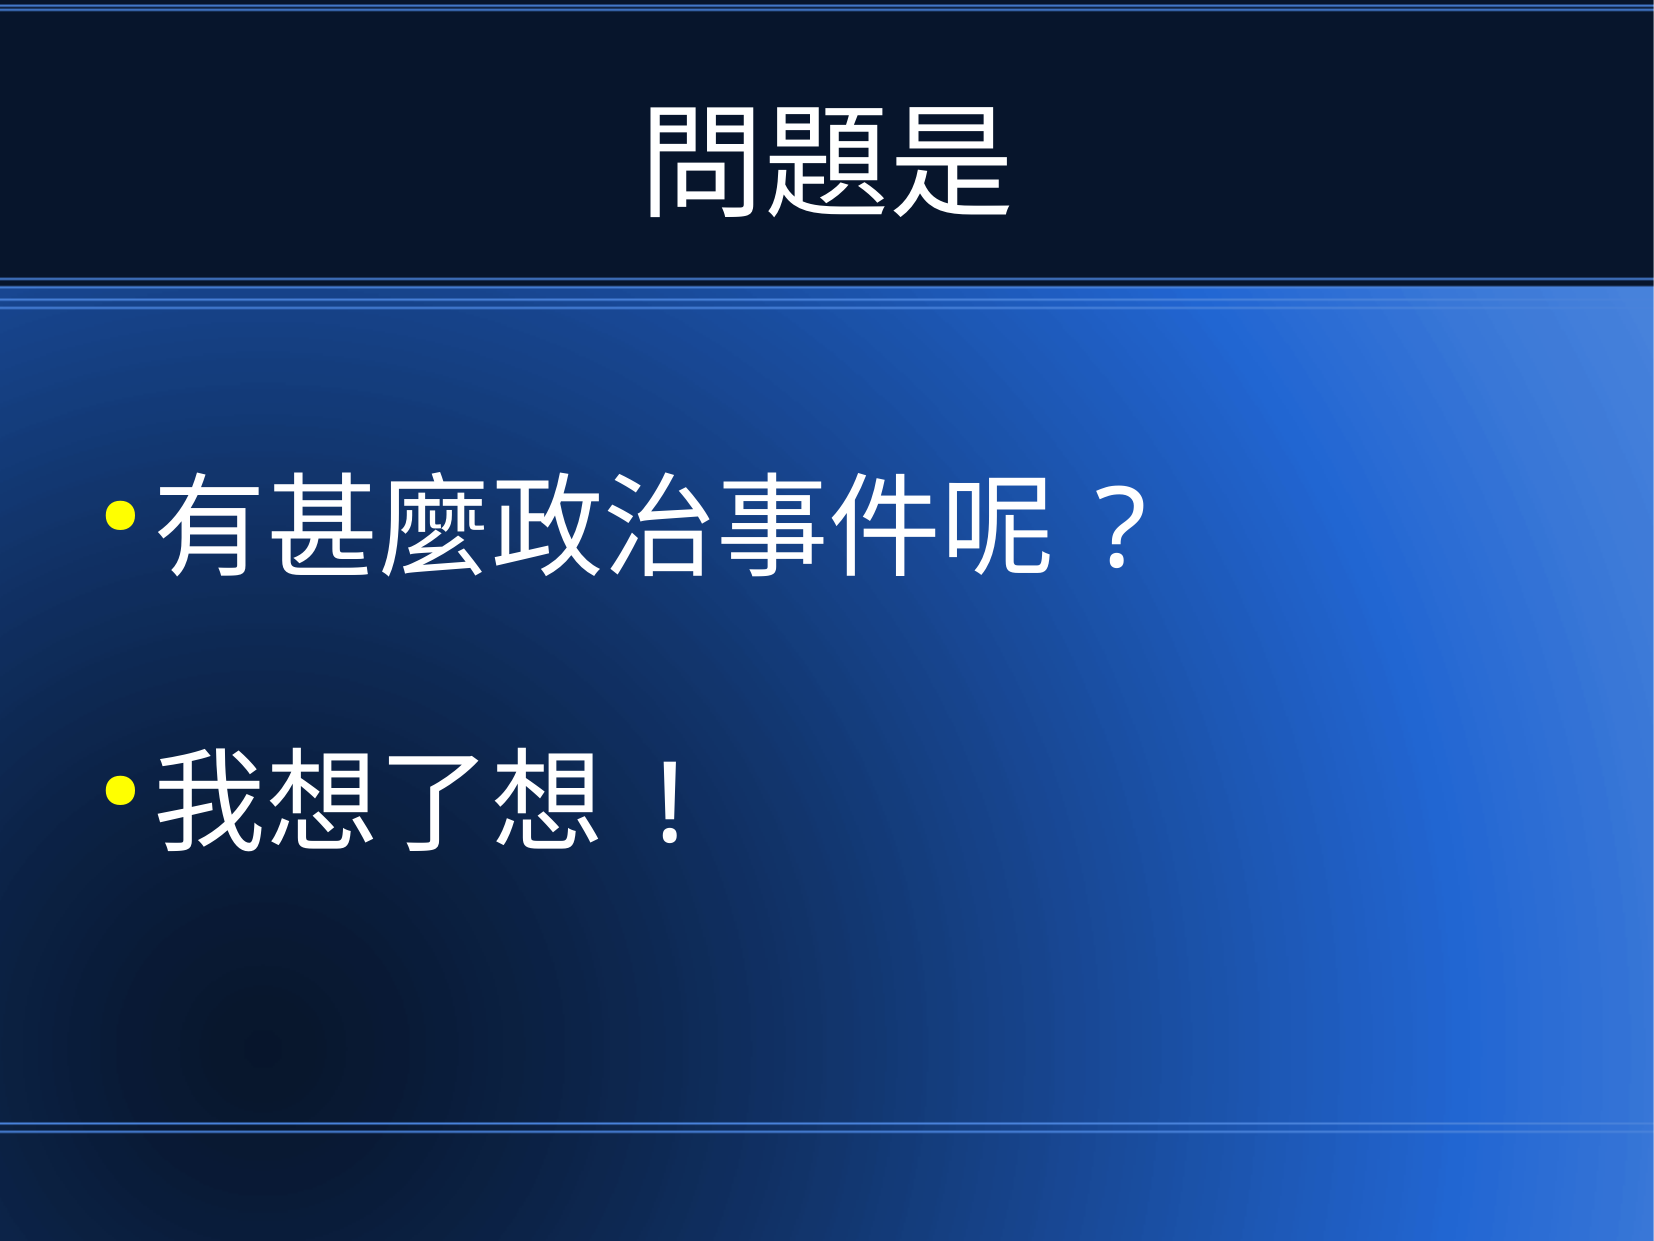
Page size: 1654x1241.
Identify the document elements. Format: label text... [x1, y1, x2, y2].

title 問題是 [82, 49, 1571, 257]
picture [0, 0, 1654, 1241]
list 有甚麼政治事件呢? 我想了想! [82, 355, 1571, 1241]
